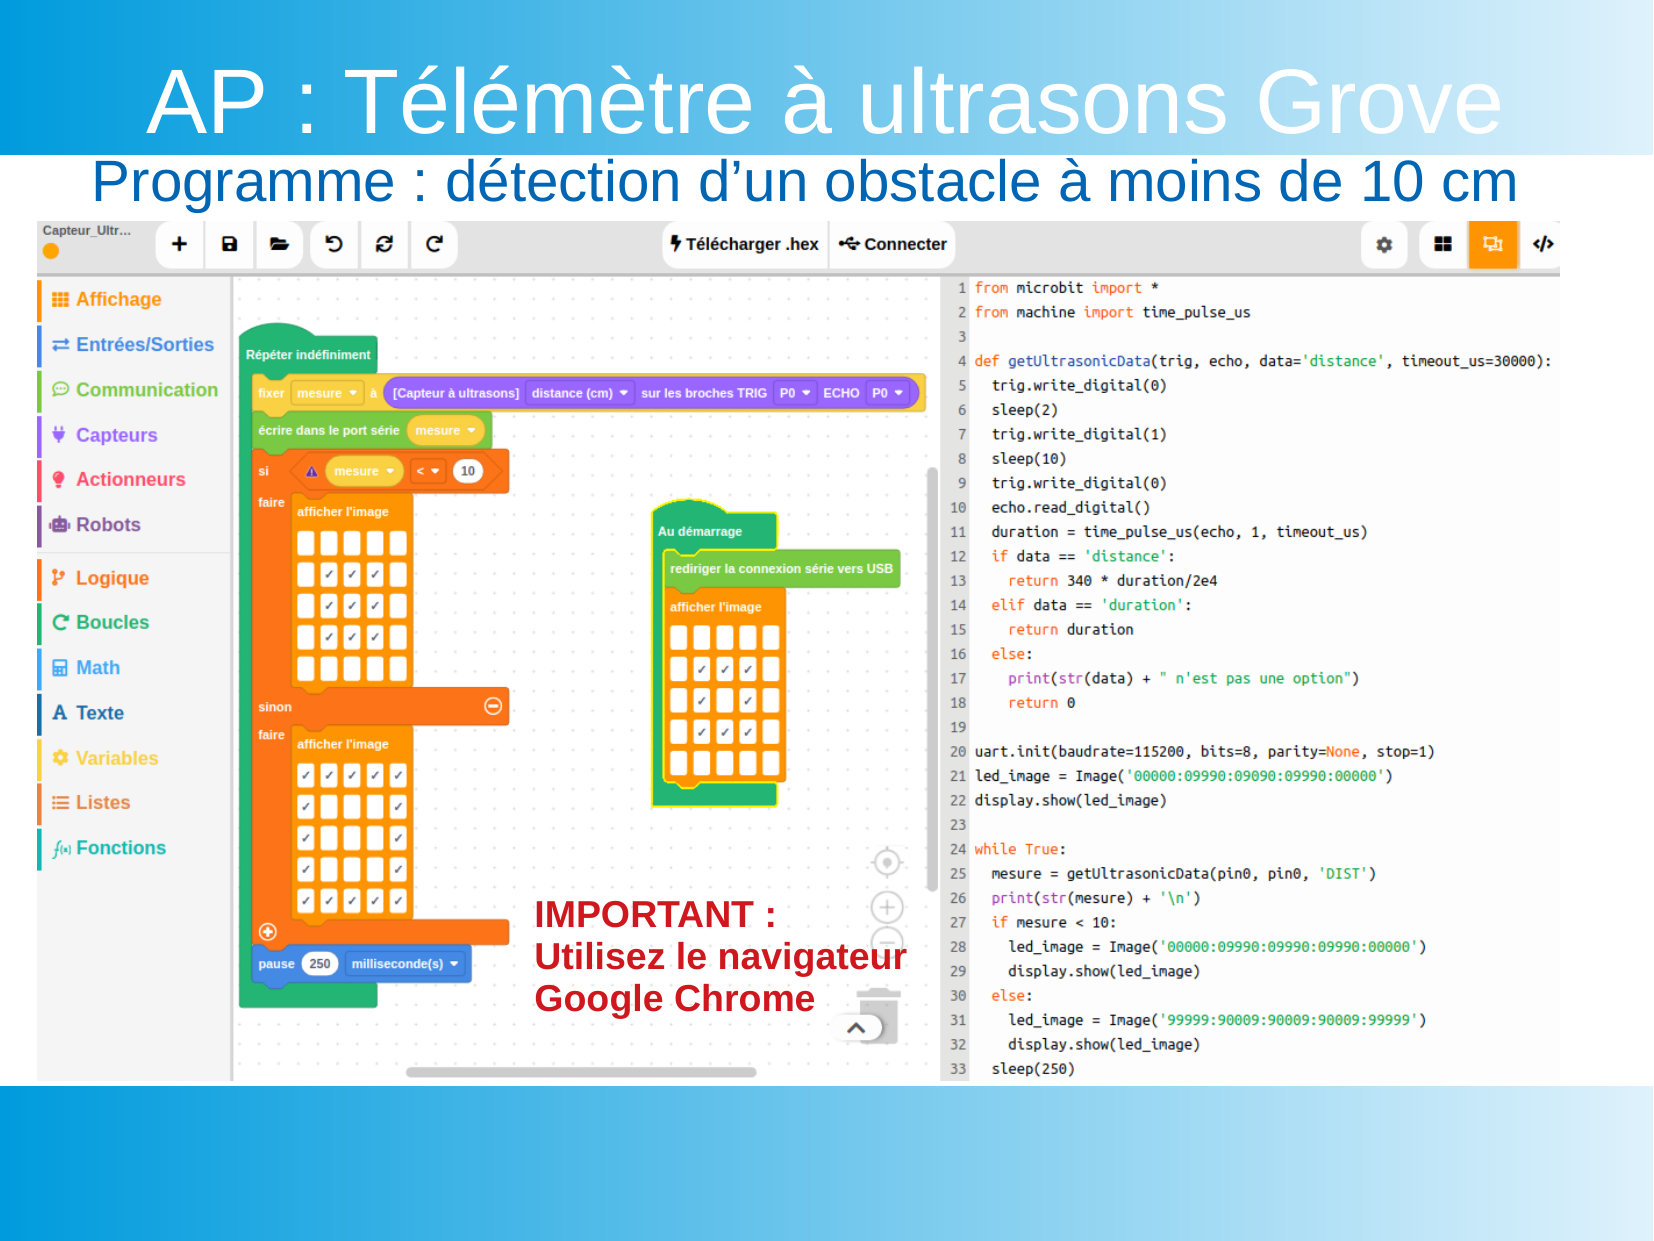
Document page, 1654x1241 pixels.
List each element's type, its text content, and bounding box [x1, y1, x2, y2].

text_box IMPORTANT : Utilisez le navigateur Google Chrome [519, 885, 957, 1057]
title AP : Télémètre à ultrasons Grove [82, 49, 1571, 155]
text_box Programme : détection d’un obstacle à moins de 10 cm [77, 141, 1552, 222]
picture [37, 221, 1560, 1081]
